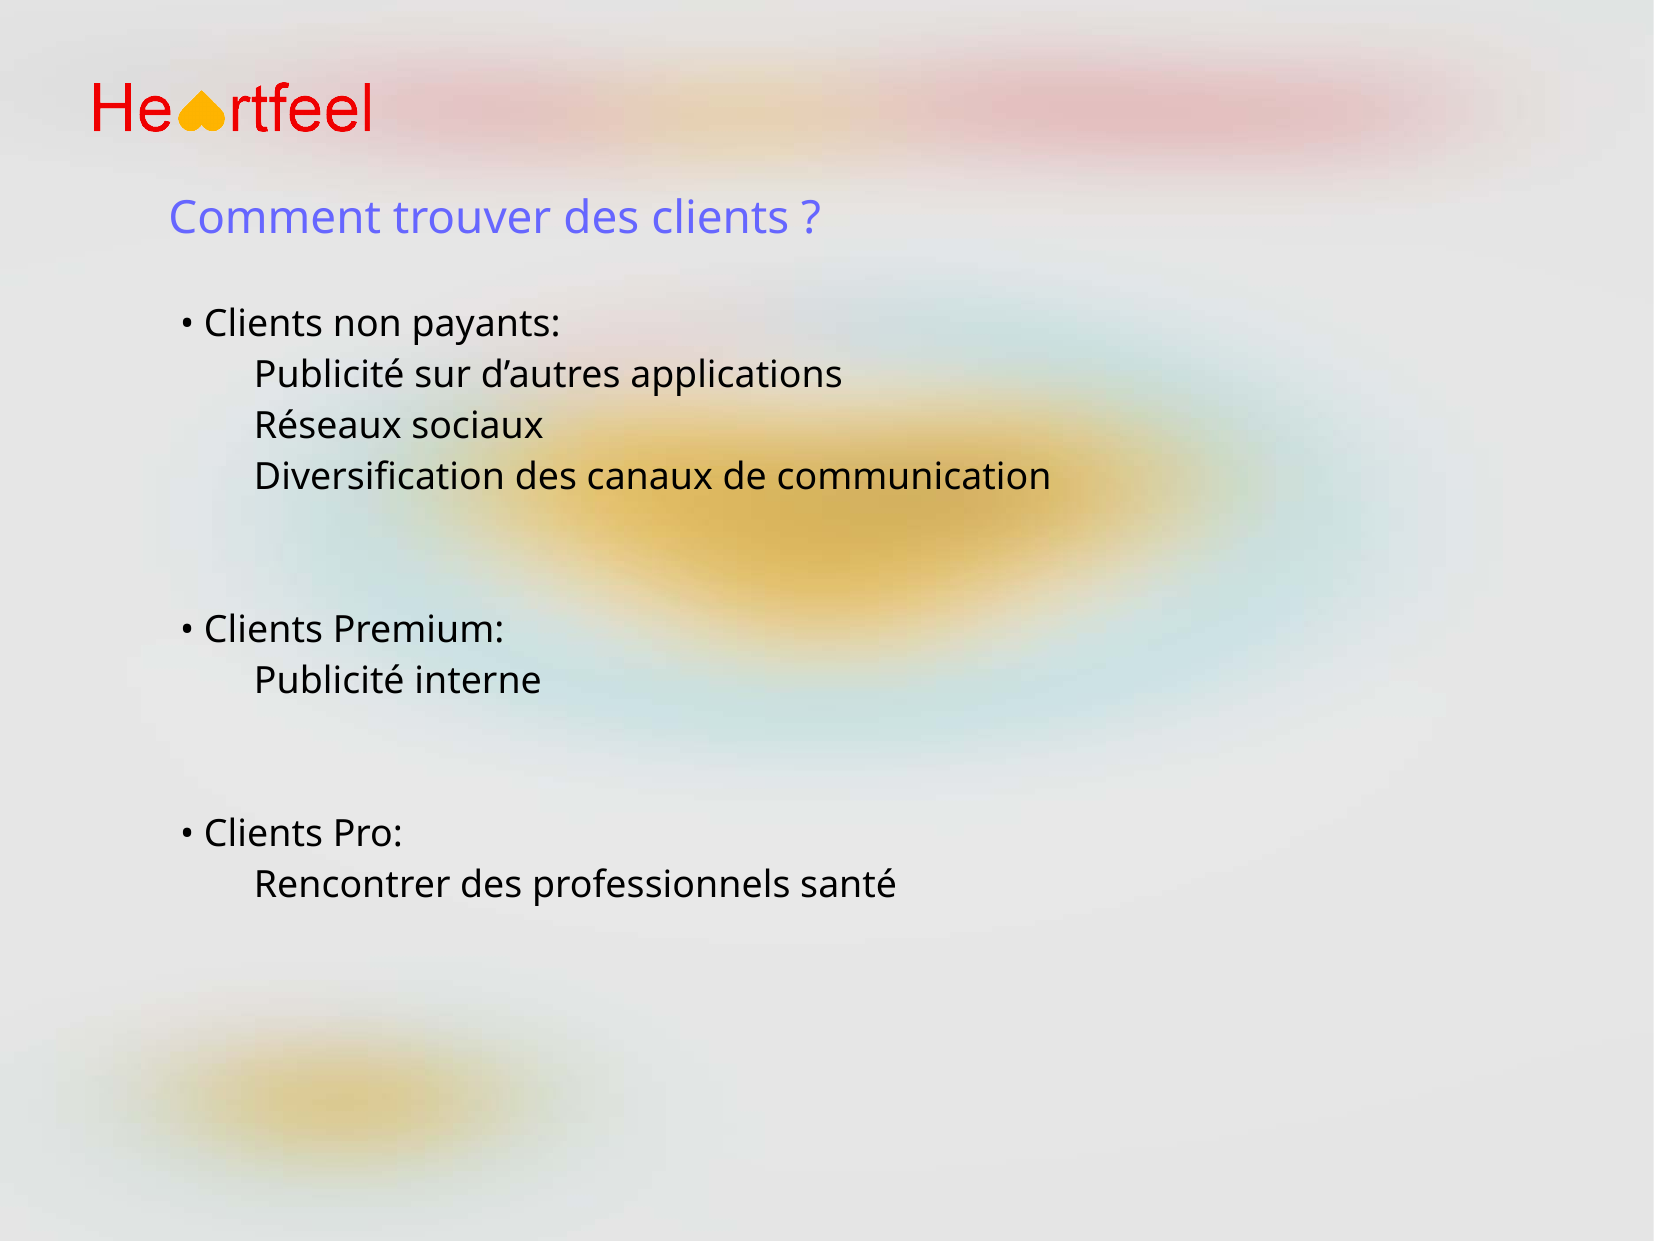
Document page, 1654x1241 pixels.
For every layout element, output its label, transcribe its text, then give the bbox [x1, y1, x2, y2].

picture [0, 0, 1654, 1241]
text_box • Clients non payants: Publicité sur d’autres applications Réseaux sociaux Diversification des canaux de communication • Clients Premium: Publicité interne • Clients Pro: Rencontrer des professionnels santé [165, 289, 1536, 880]
text_box Comment trouver des clients ? [153, 177, 898, 300]
